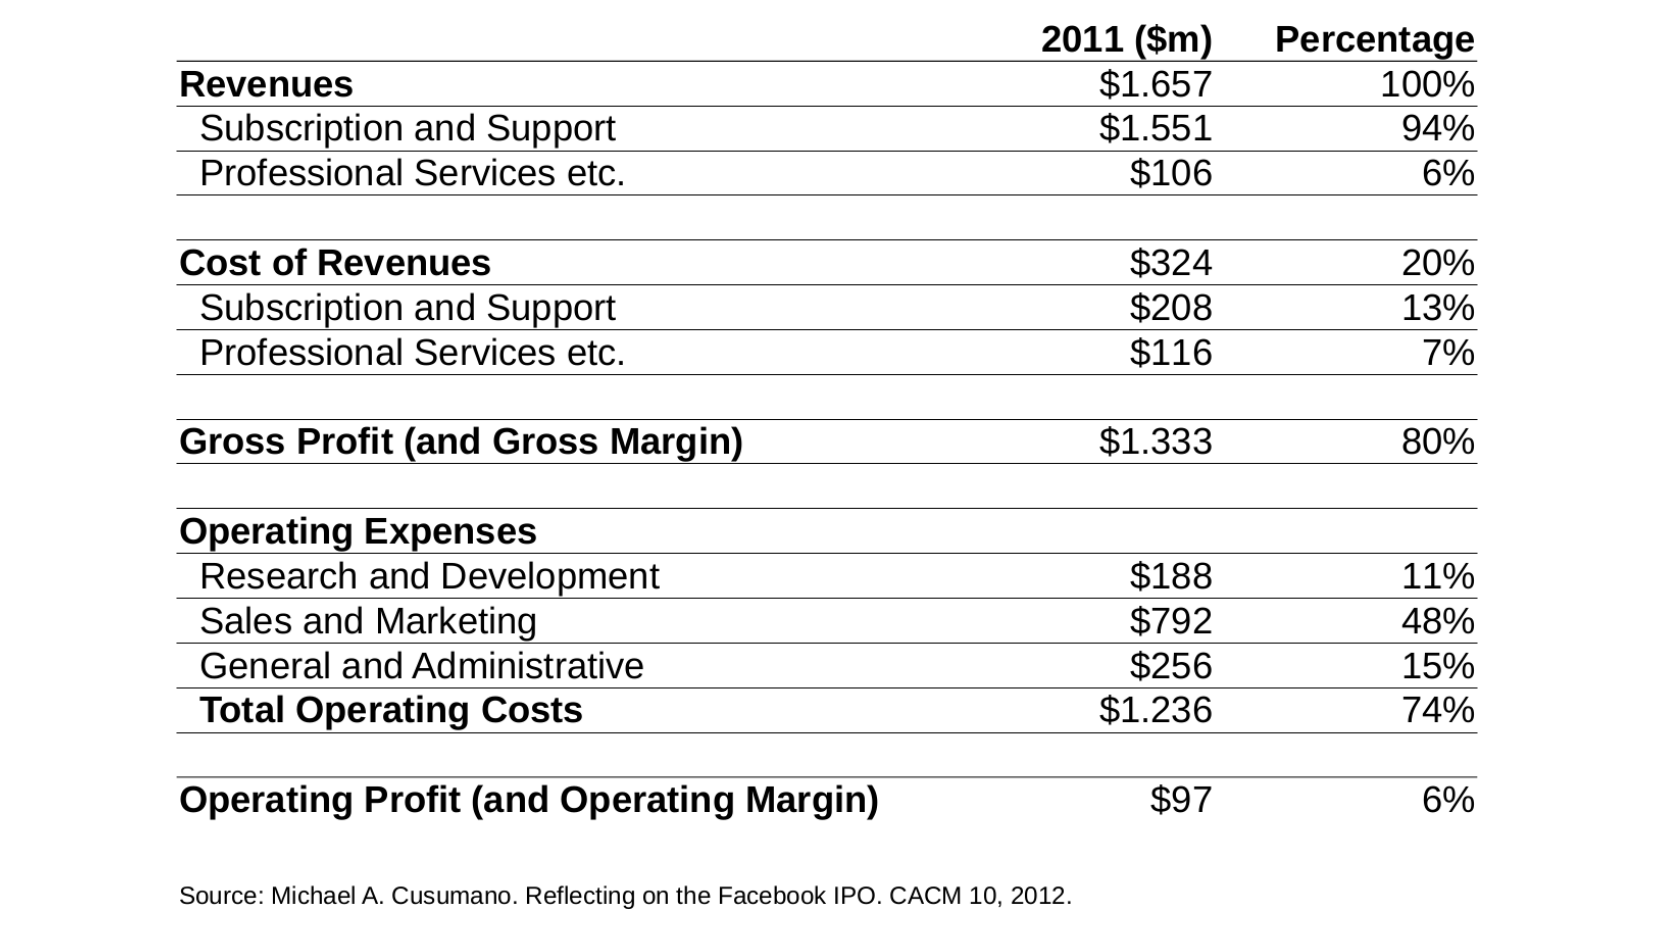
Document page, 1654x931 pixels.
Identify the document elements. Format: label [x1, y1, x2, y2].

picture [176, 23, 1478, 910]
